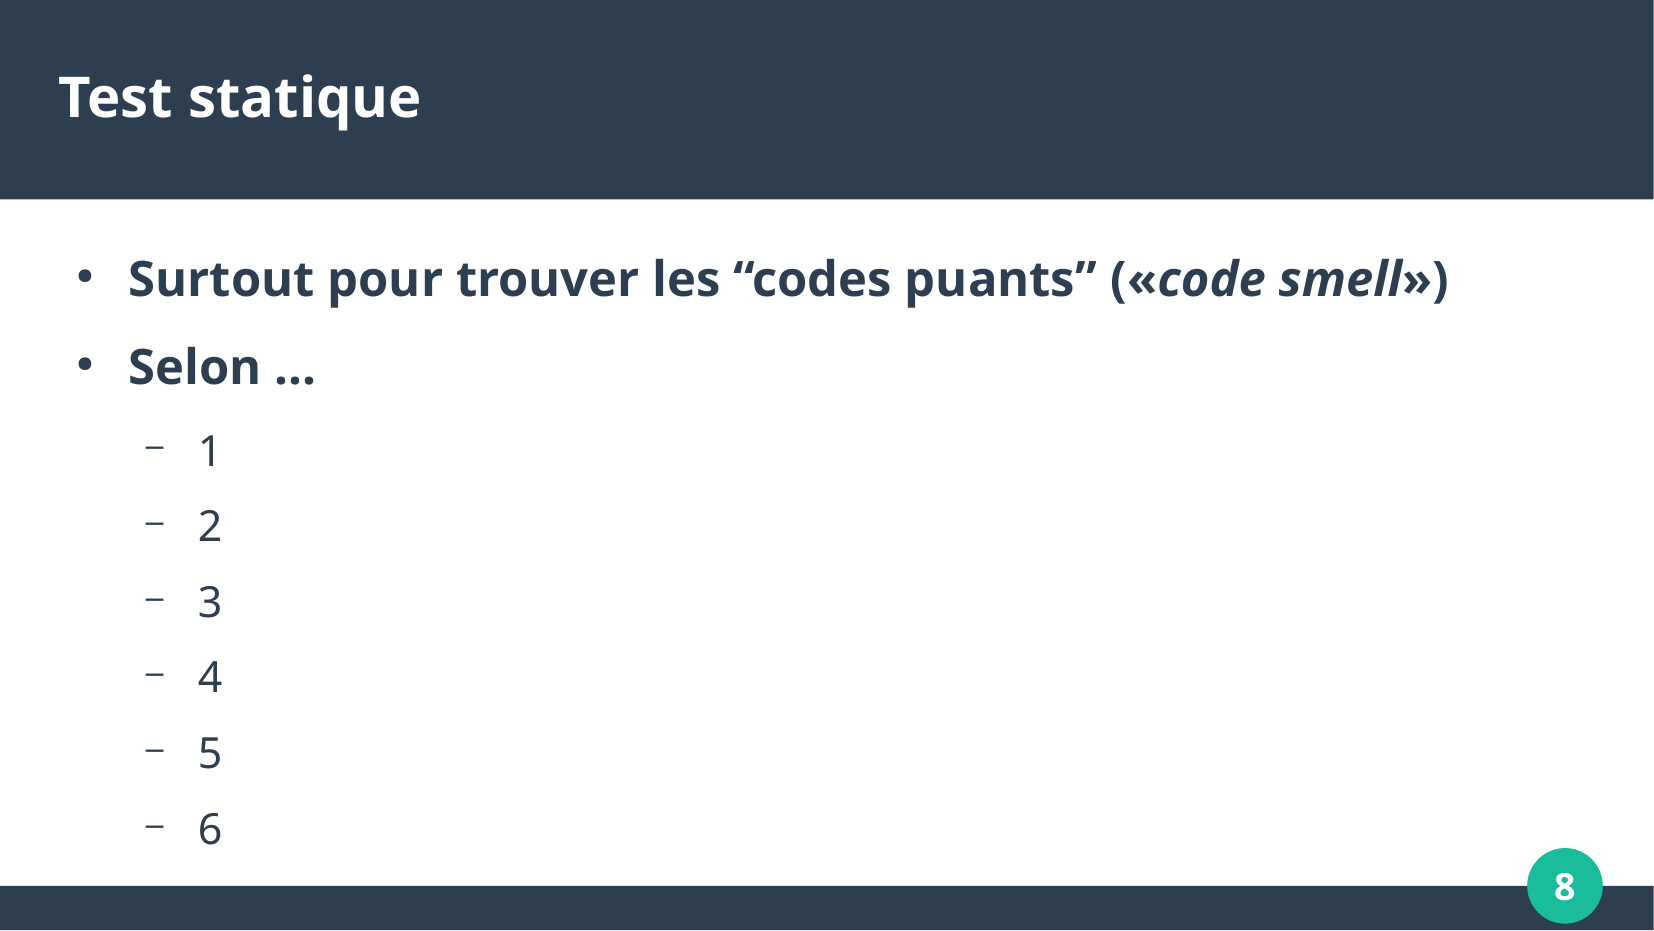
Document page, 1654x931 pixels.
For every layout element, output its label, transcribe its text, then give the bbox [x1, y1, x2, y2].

title Test statique [59, 37, 1595, 155]
list Surtout pour trouver les “codes puants” («code smell») Selon ... 1 2 3 4 5 6 [59, 243, 1595, 864]
